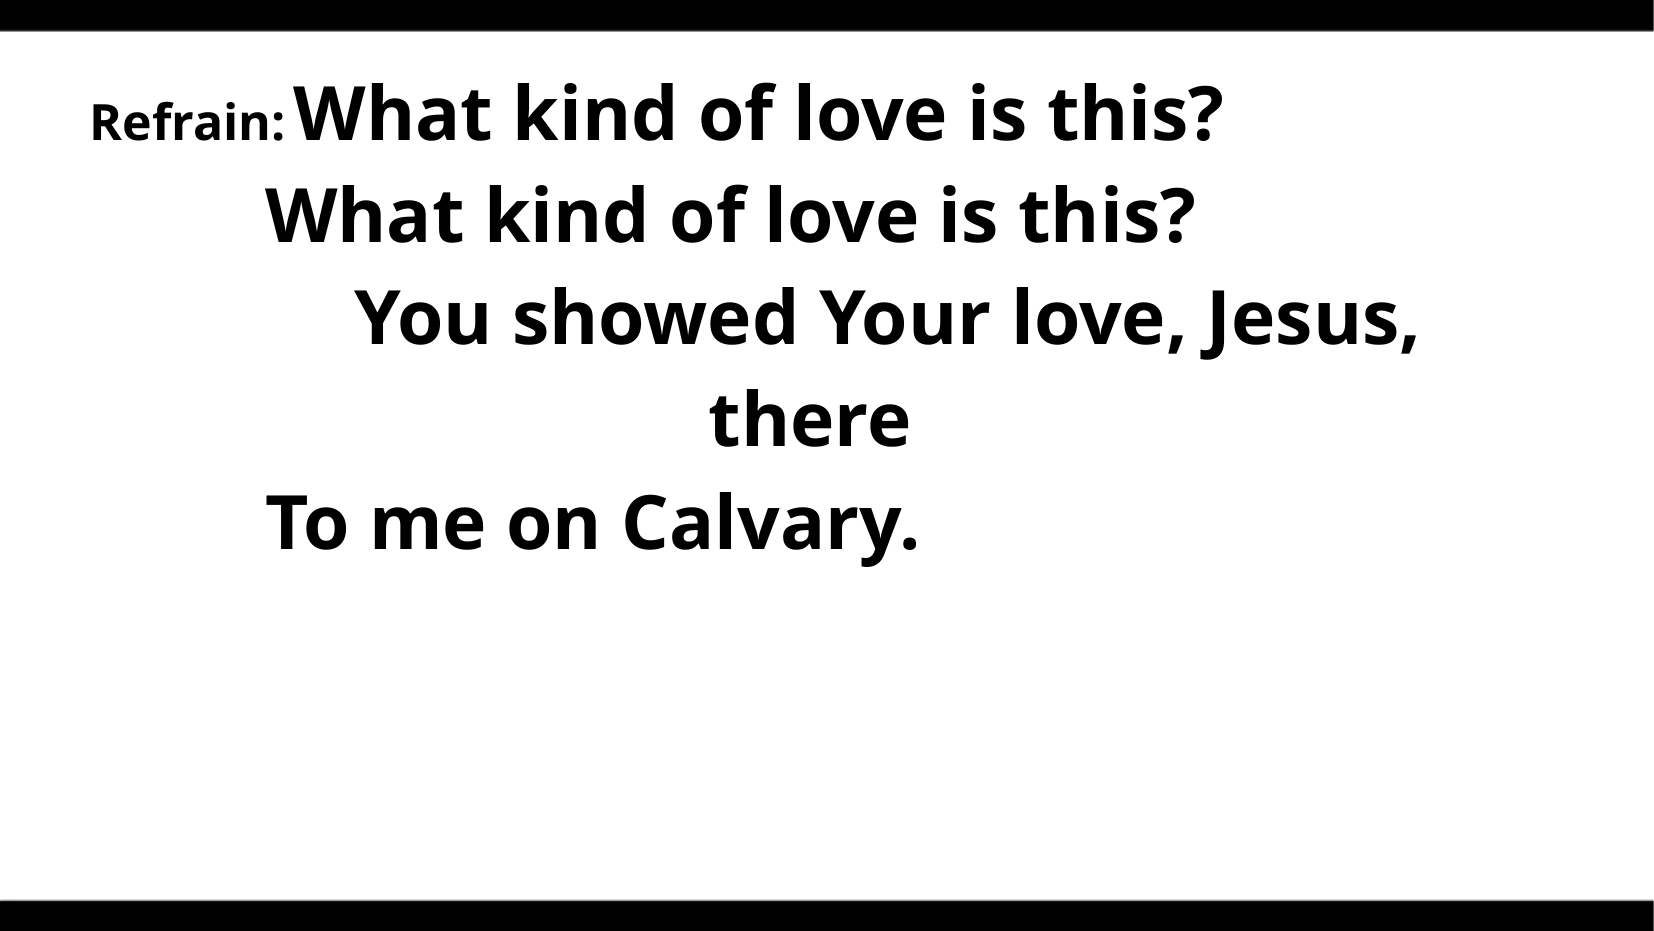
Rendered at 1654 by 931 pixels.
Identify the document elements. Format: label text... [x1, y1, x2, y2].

text_box Refrain: What kind of love is this? What kind of love is this? You showed Your love, Jesus, there To me on Calvary. [75, 52, 1546, 496]
picture [0, 0, 1654, 931]
